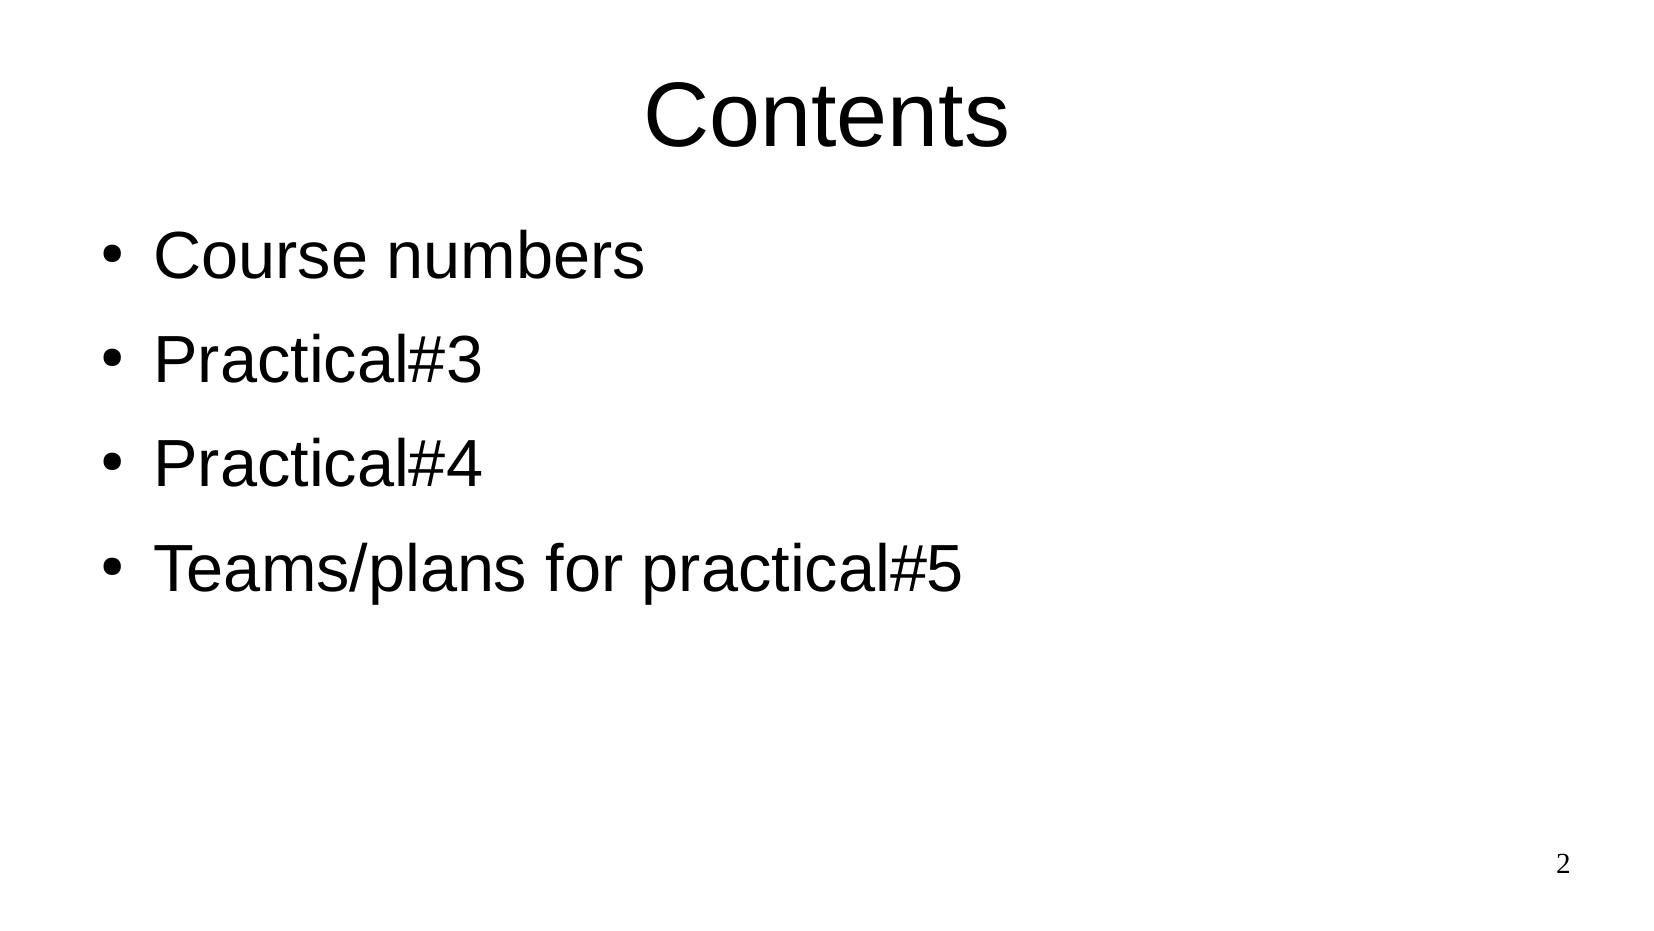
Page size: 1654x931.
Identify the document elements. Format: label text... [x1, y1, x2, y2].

title Contents [82, 37, 1571, 193]
list Course numbers Practical#3 Practical#4 Teams/plans for practical#5 [82, 217, 1571, 758]
